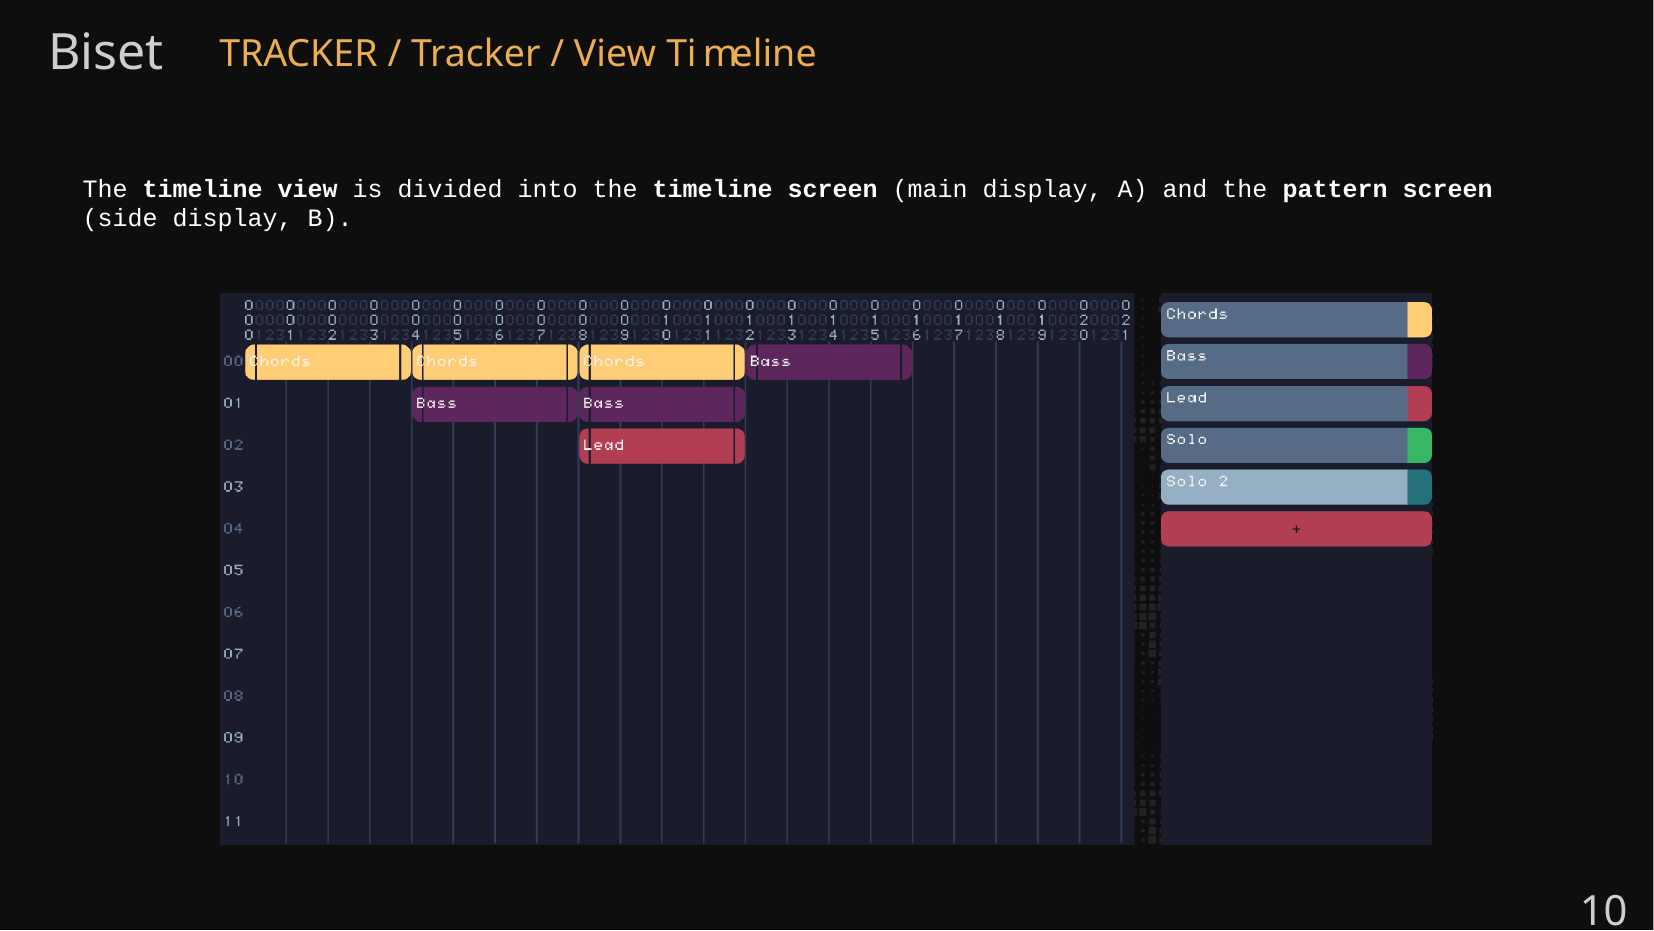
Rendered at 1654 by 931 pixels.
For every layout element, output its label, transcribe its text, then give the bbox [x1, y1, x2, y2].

list The timeline view is divided into the timeline screen (main display, A) and the pattern screen (side display, B). [82, 177, 1571, 331]
picture [220, 331, 1433, 845]
title Biset [5, 23, 207, 77]
text_box 10 [1565, 873, 1654, 931]
text_box TRACKER / Tracker / View Timeline [204, 19, 916, 177]
